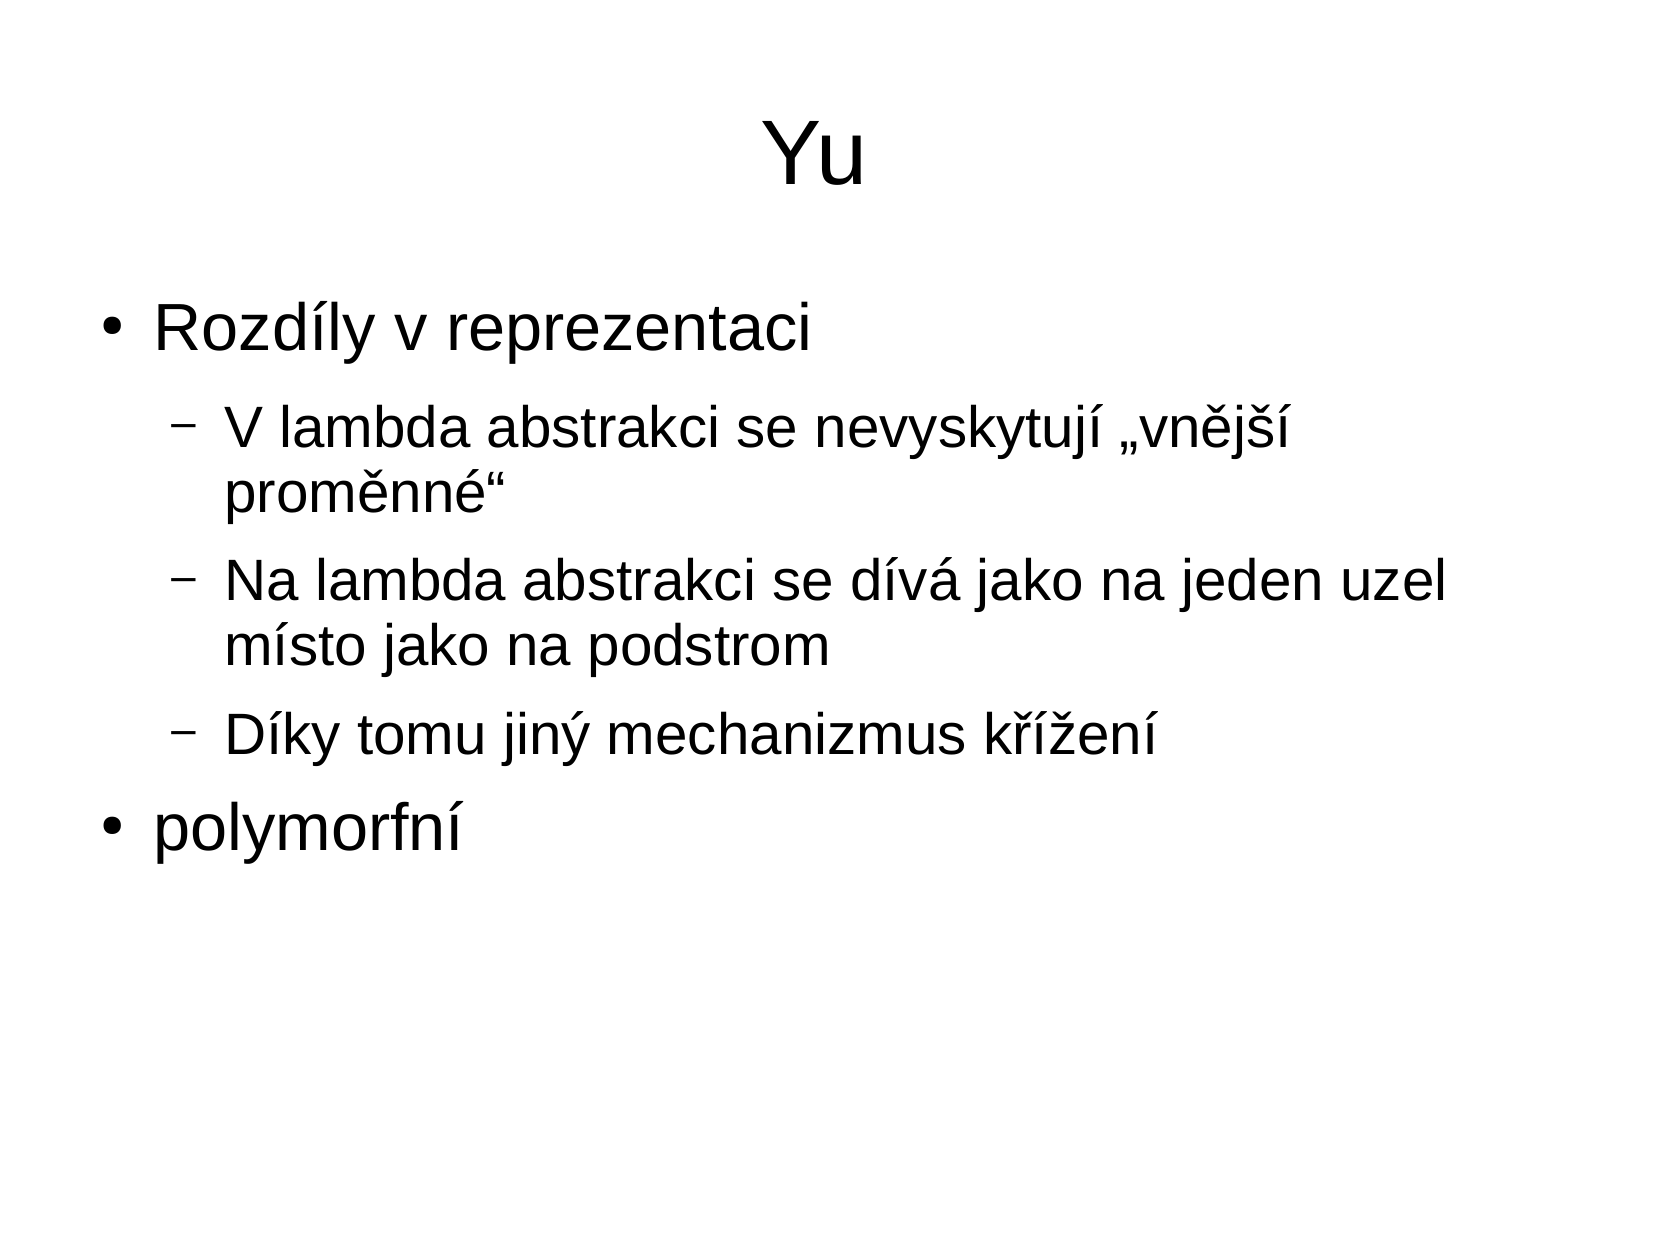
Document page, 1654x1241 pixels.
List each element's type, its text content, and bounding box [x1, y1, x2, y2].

title Yu [82, 49, 1571, 257]
list Rozdíly v reprezentaci V lambda abstrakci se nevyskytují „vnější proměnné“ Na lambda abstrakci se dívá jako na jeden uzel místo jako na podstrom Díky tomu jiný mechanizmus křížení polymorfní [82, 290, 1538, 1010]
